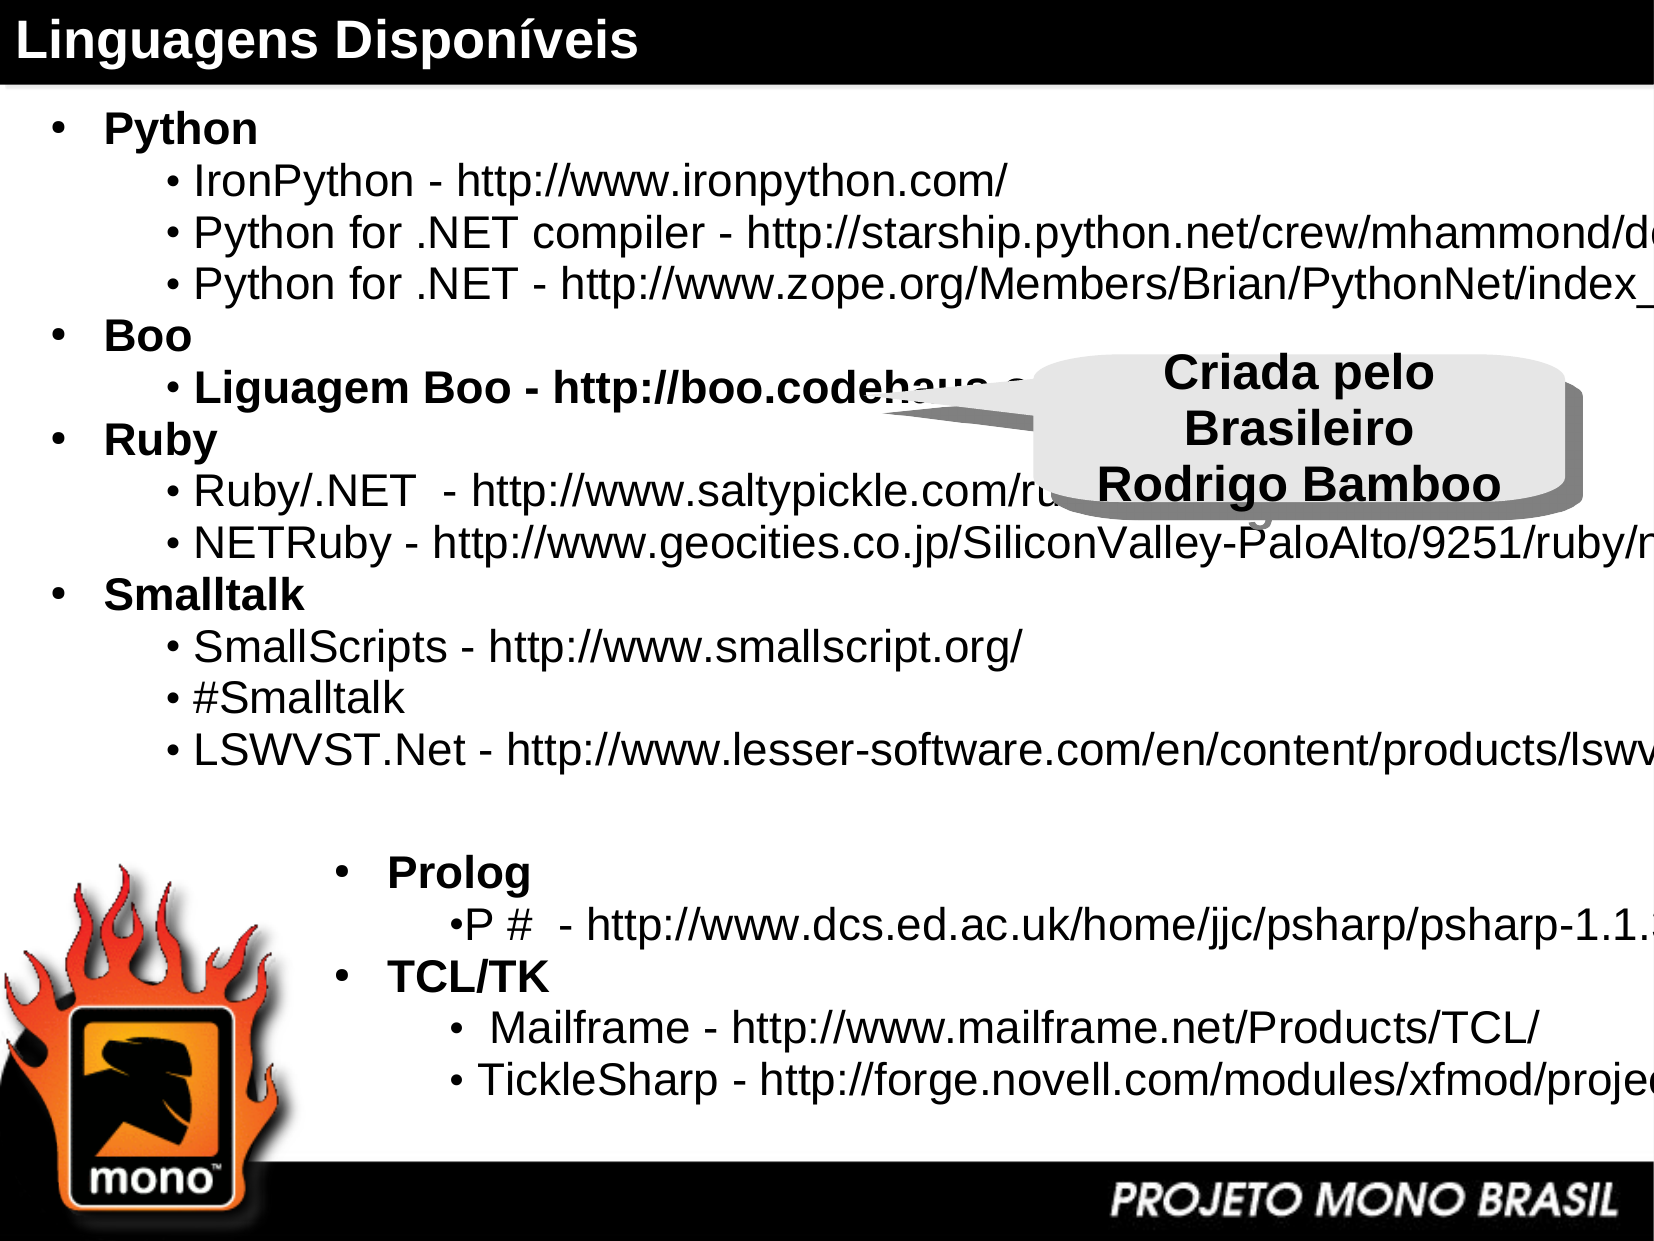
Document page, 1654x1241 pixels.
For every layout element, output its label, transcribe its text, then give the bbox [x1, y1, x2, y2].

picture [347, 1106, 1654, 1241]
text_box Linguagens Disponíveis [0, 13, 641, 70]
text_box Prolog P # - http://www.dcs.ed.ac.uk/home/jjc/psharp/psharp-1.1.3/dlpsharp.html TCL/TK Mailframe - http://www.mailframe.net/Products/TCL/ TickleSharp - http://forge.novell.com/modules/xfmod/project/?ticklesharp [298, 846, 1654, 1106]
picture [0, 85, 1654, 1241]
text_box Criada pelo Brasileiro Rodrigo Bamboo [863, 354, 1566, 503]
text_box Python IronPython - http://www.ironpython.com/ Python for .NET compiler - http://starship.python.net/crew/mhammond/dotnet/ Python for .NET - http://www.zope.org/Members/Brian/PythonNet/index_html Boo Liguagem Boo - http://boo.codehaus.org/ Ruby Ruby/.NET - http://www.saltypickle.com/rubydotnet/ NETRuby - http://www.geocities.co.jp/SiliconValley-PaloAlto/9251/ruby/nrb.html Smalltalk SmallScripts - http://www.smallscript.org/ #Smalltalk LSWVST.Net - http://www.lesser-software.com/en/content/products/lswvst/lswvst-net.htm [15, 102, 1654, 776]
